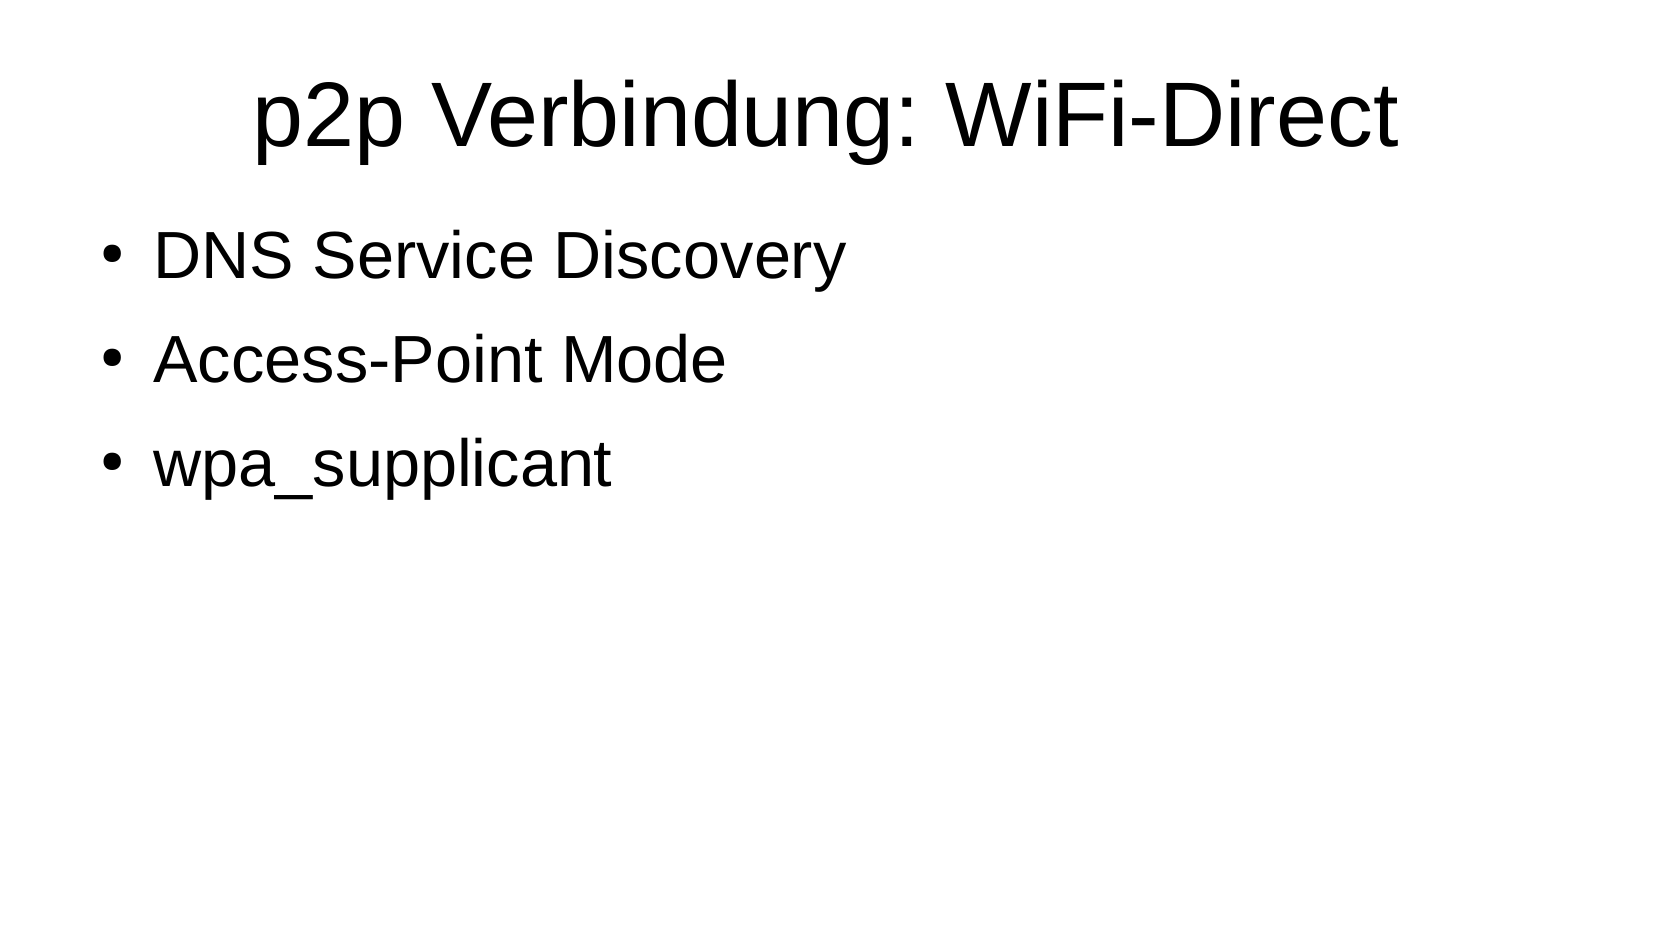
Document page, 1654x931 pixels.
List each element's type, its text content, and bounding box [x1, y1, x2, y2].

list DNS Service Discovery Access-Point Mode wpa_supplicant [82, 217, 1571, 758]
title p2p Verbindung: WiFi-Direct [82, 37, 1571, 193]
